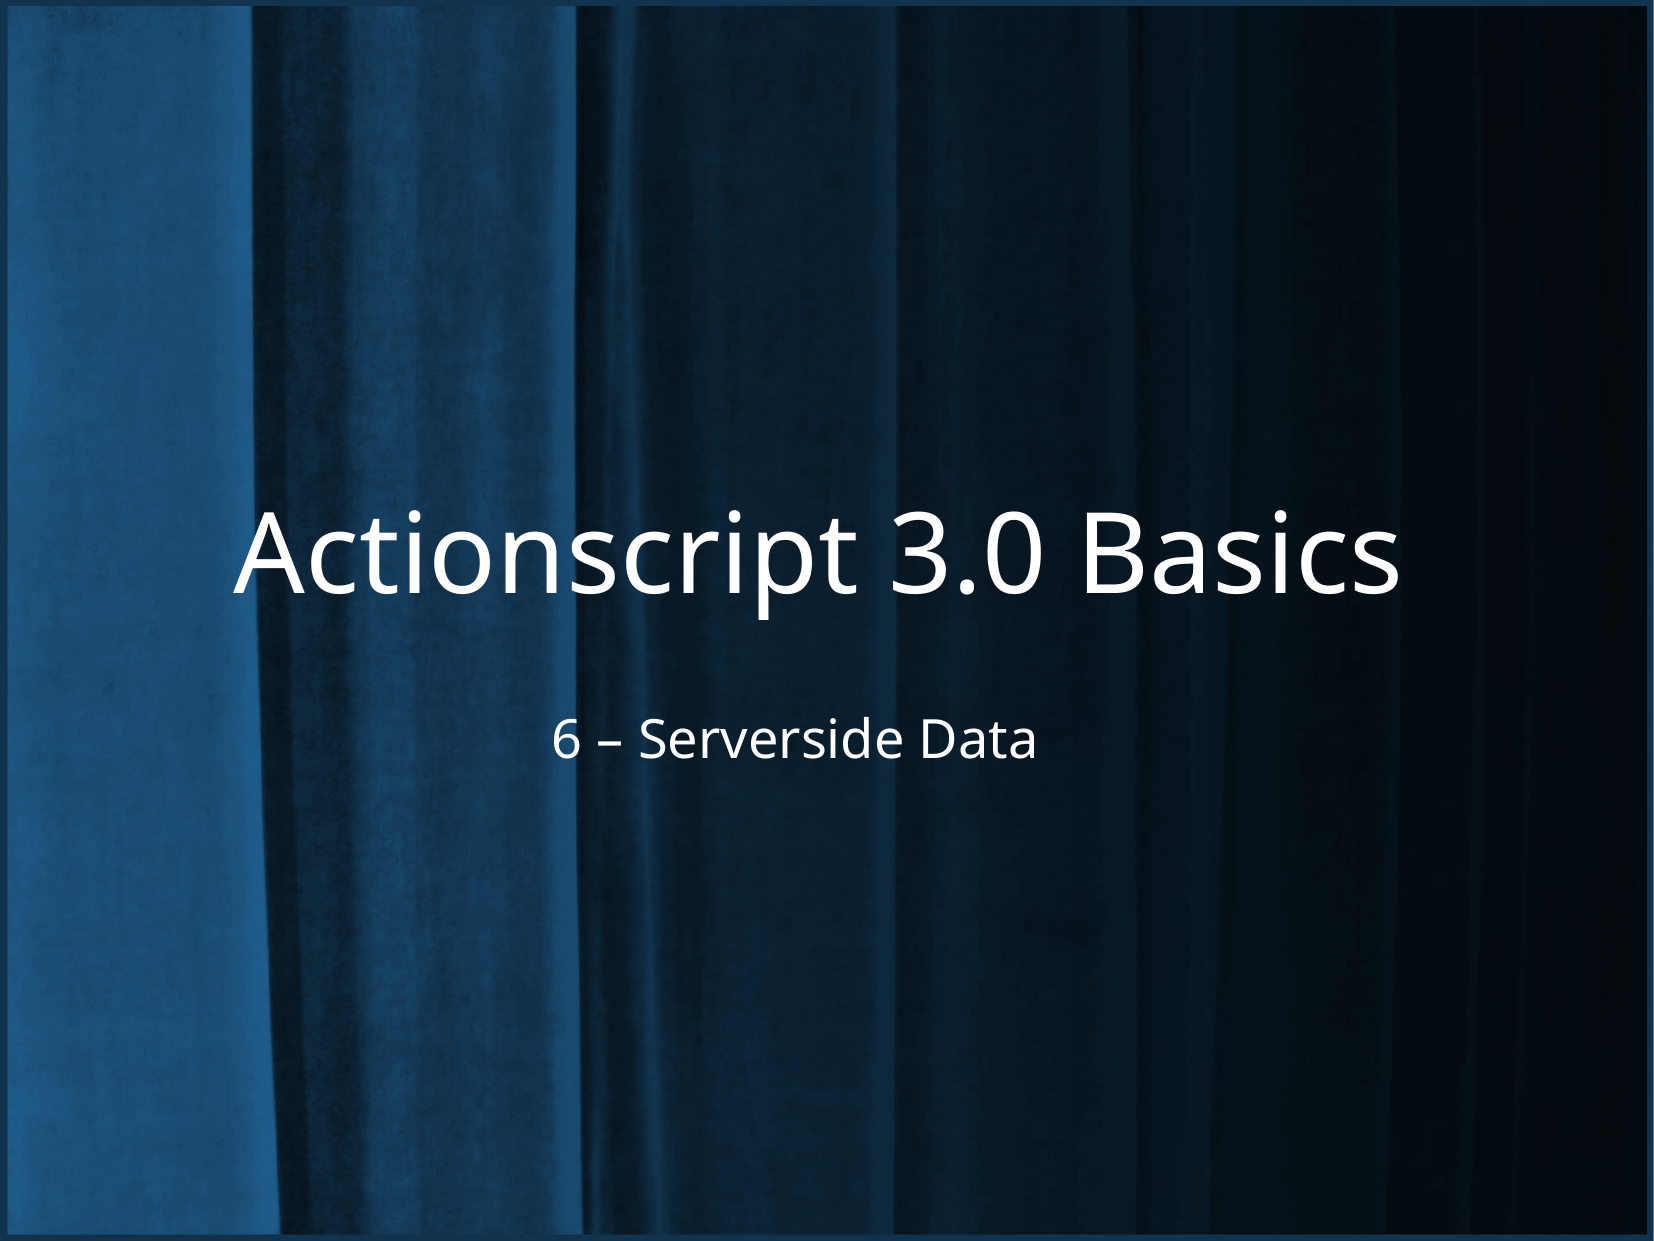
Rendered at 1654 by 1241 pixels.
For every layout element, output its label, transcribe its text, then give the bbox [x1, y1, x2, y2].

title 6 – Serverside Data [51, 633, 1540, 841]
title Actionscript 3.0 Basics [75, 446, 1564, 654]
picture [0, 0, 1654, 1241]
